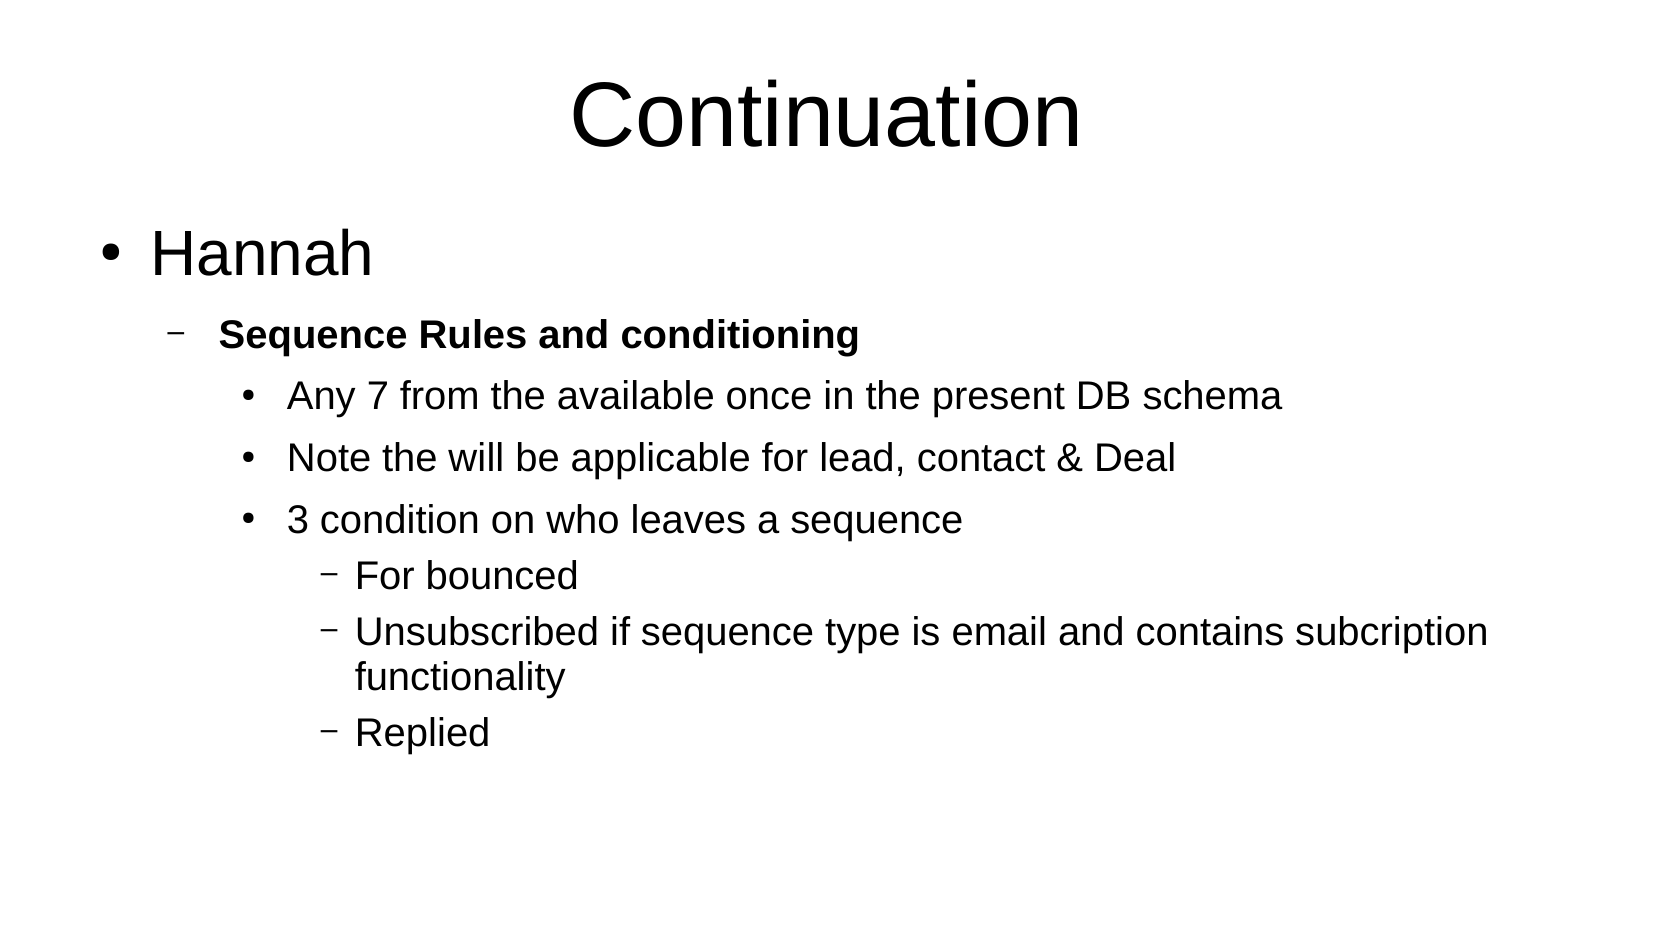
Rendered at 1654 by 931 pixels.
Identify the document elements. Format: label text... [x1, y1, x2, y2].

title Continuation [82, 37, 1571, 193]
list Hannah Sequence Rules and conditioning Any 7 from the available once in the present DB schema Note the will be applicable for lead, contact & Deal 3 condition on who leaves a sequence For bounced Unsubscribed if sequence type is email and contains subcription functionality Replied [82, 217, 1571, 758]
